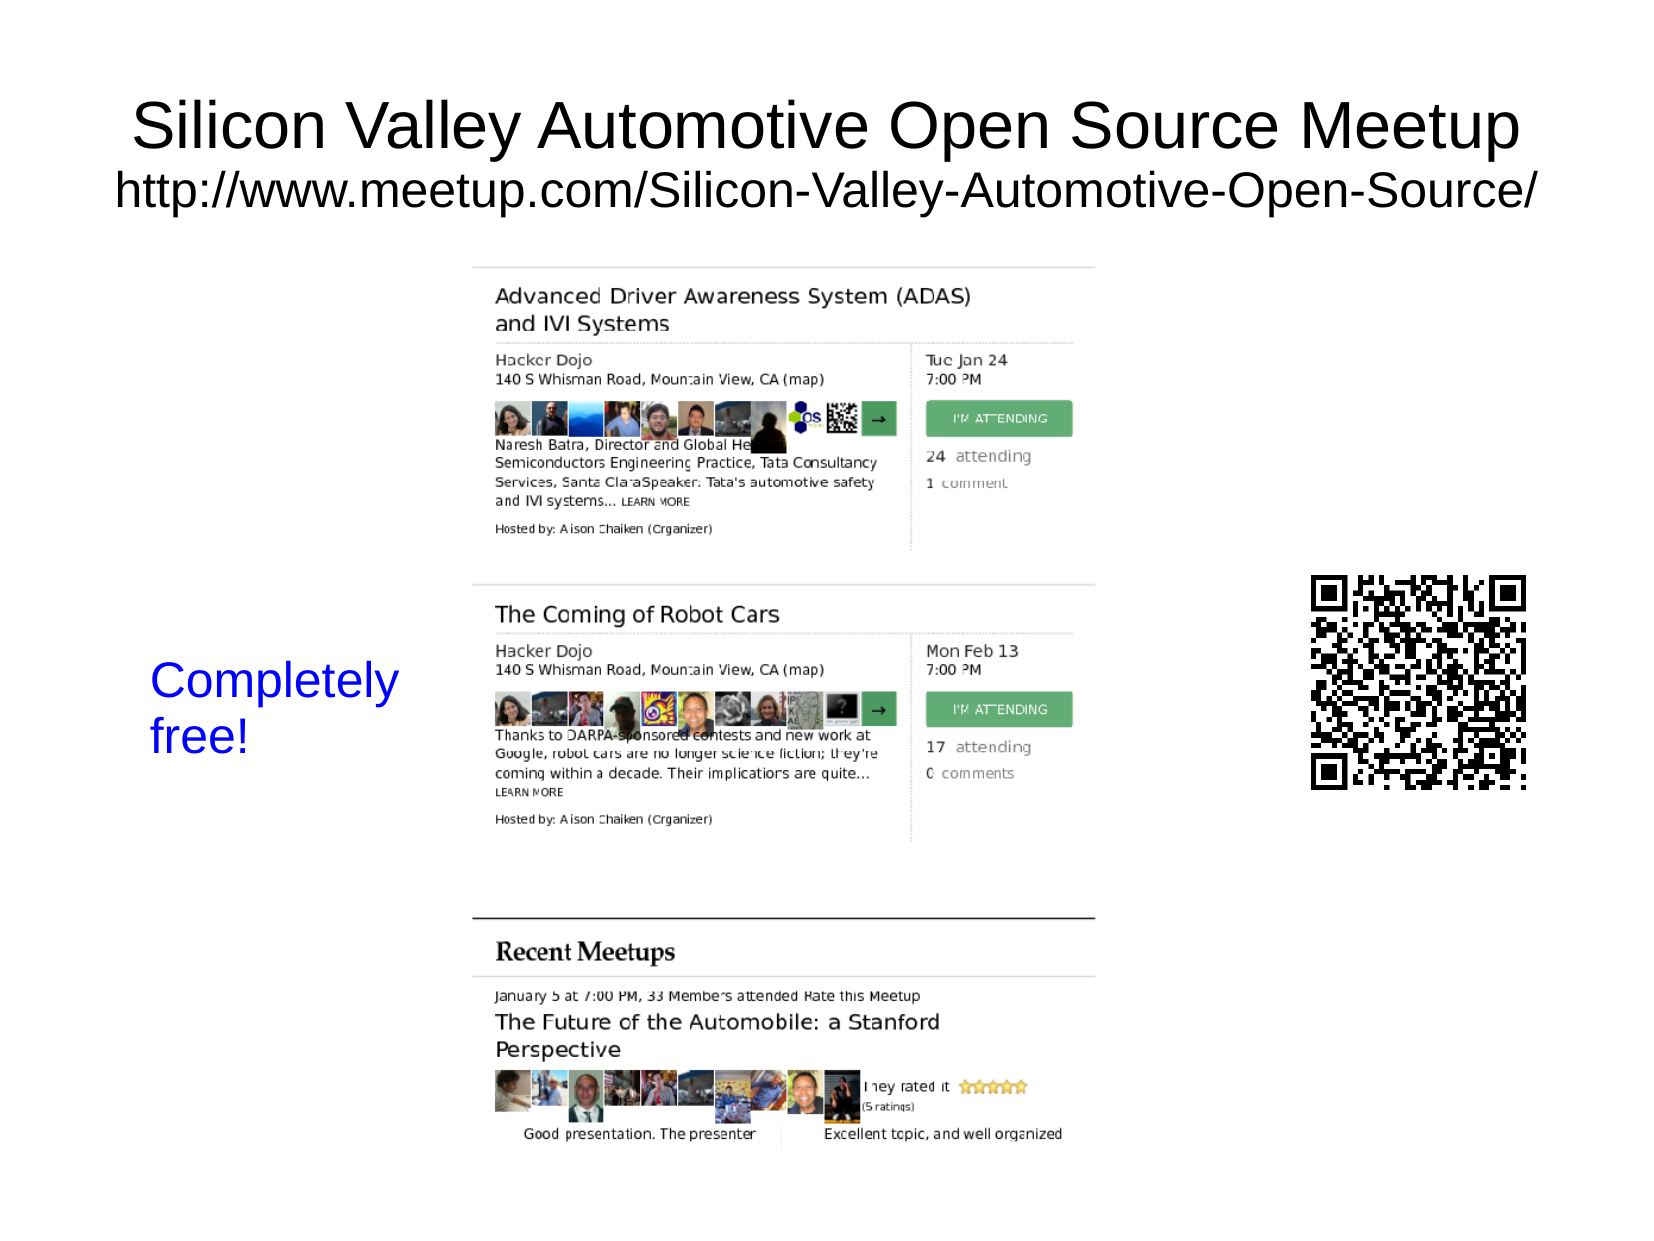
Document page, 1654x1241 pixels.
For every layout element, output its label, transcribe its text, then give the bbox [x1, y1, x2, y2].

picture [463, 256, 1191, 1157]
title Silicon Valley Automotive Open Source Meetup http://www.meetup.com/Silicon-Valley-Automotive-Open-Source/ [82, 49, 1571, 257]
text_box Completely free! [135, 645, 415, 772]
picture [1305, 569, 1531, 796]
